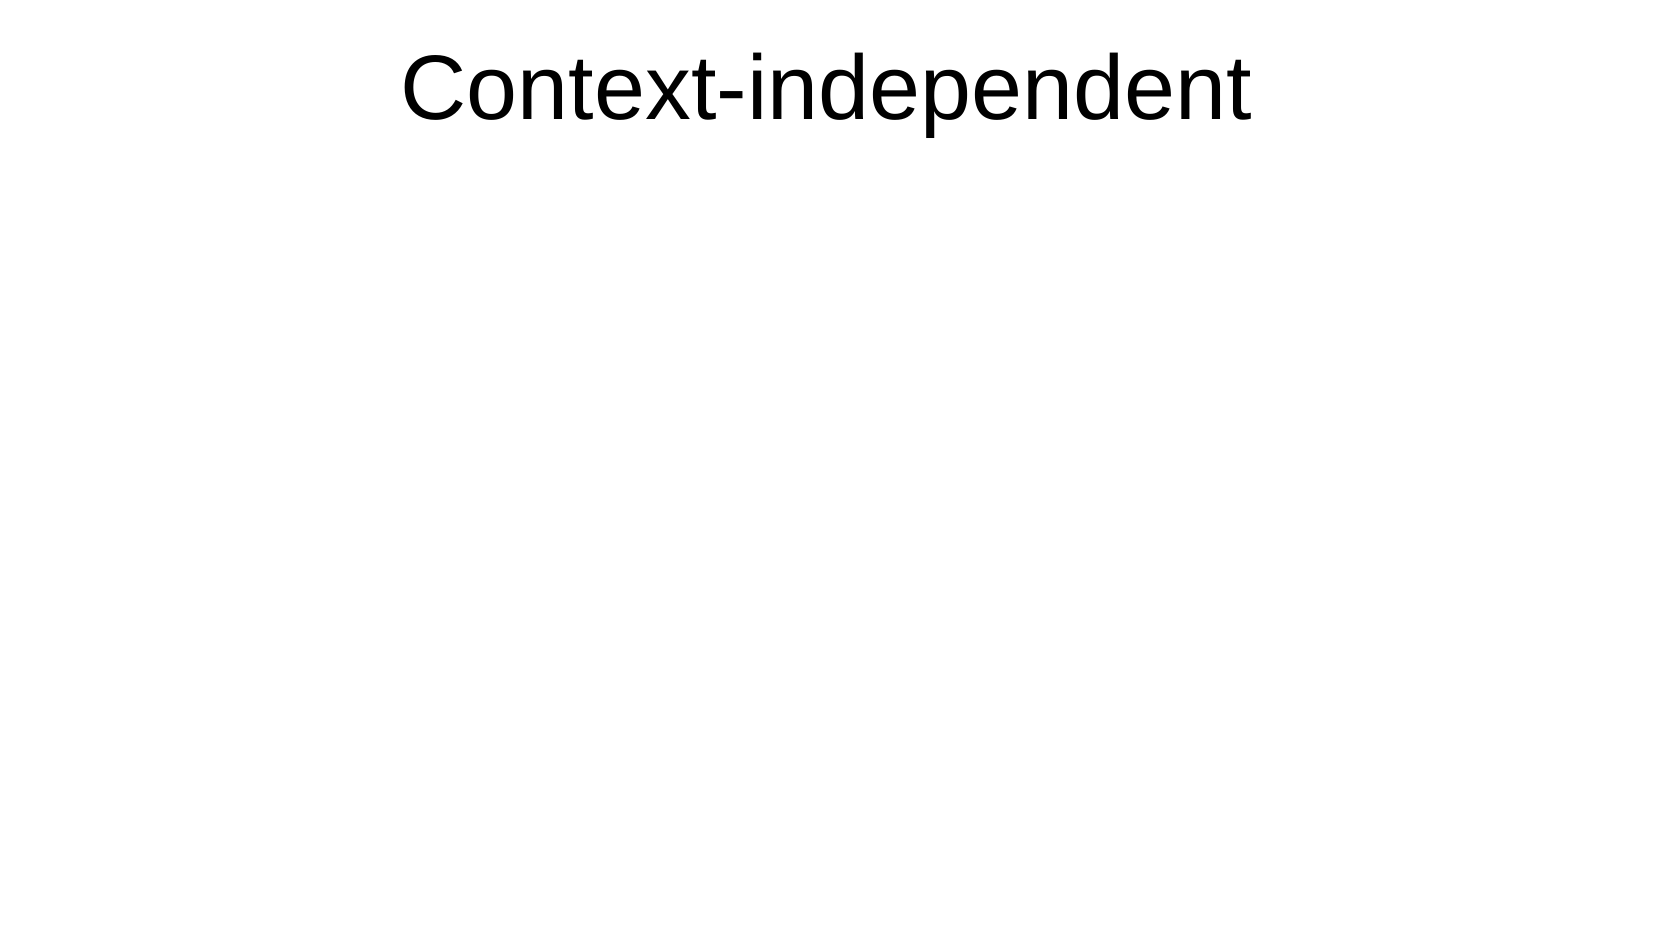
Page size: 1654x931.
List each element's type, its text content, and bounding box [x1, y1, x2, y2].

title Context-independent [82, 10, 1571, 166]
